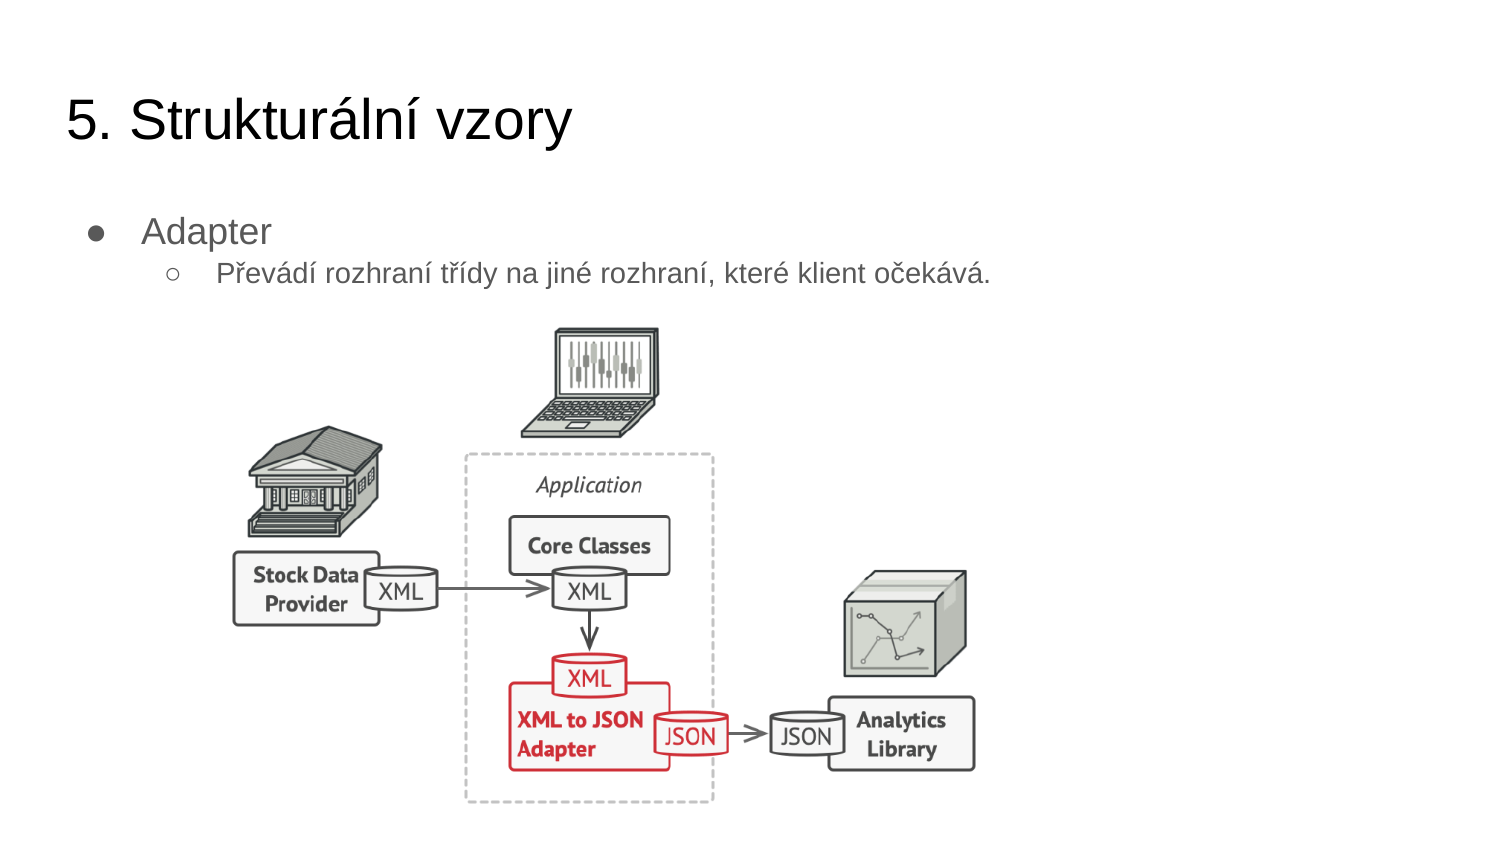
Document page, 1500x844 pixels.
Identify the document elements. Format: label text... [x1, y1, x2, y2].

title 5. Strukturální vzory [51, 72, 1449, 167]
list Adapter Převádí rozhraní třídy na jiné rozhraní, které klient očekává. [51, 189, 1449, 750]
picture [222, 313, 997, 811]
